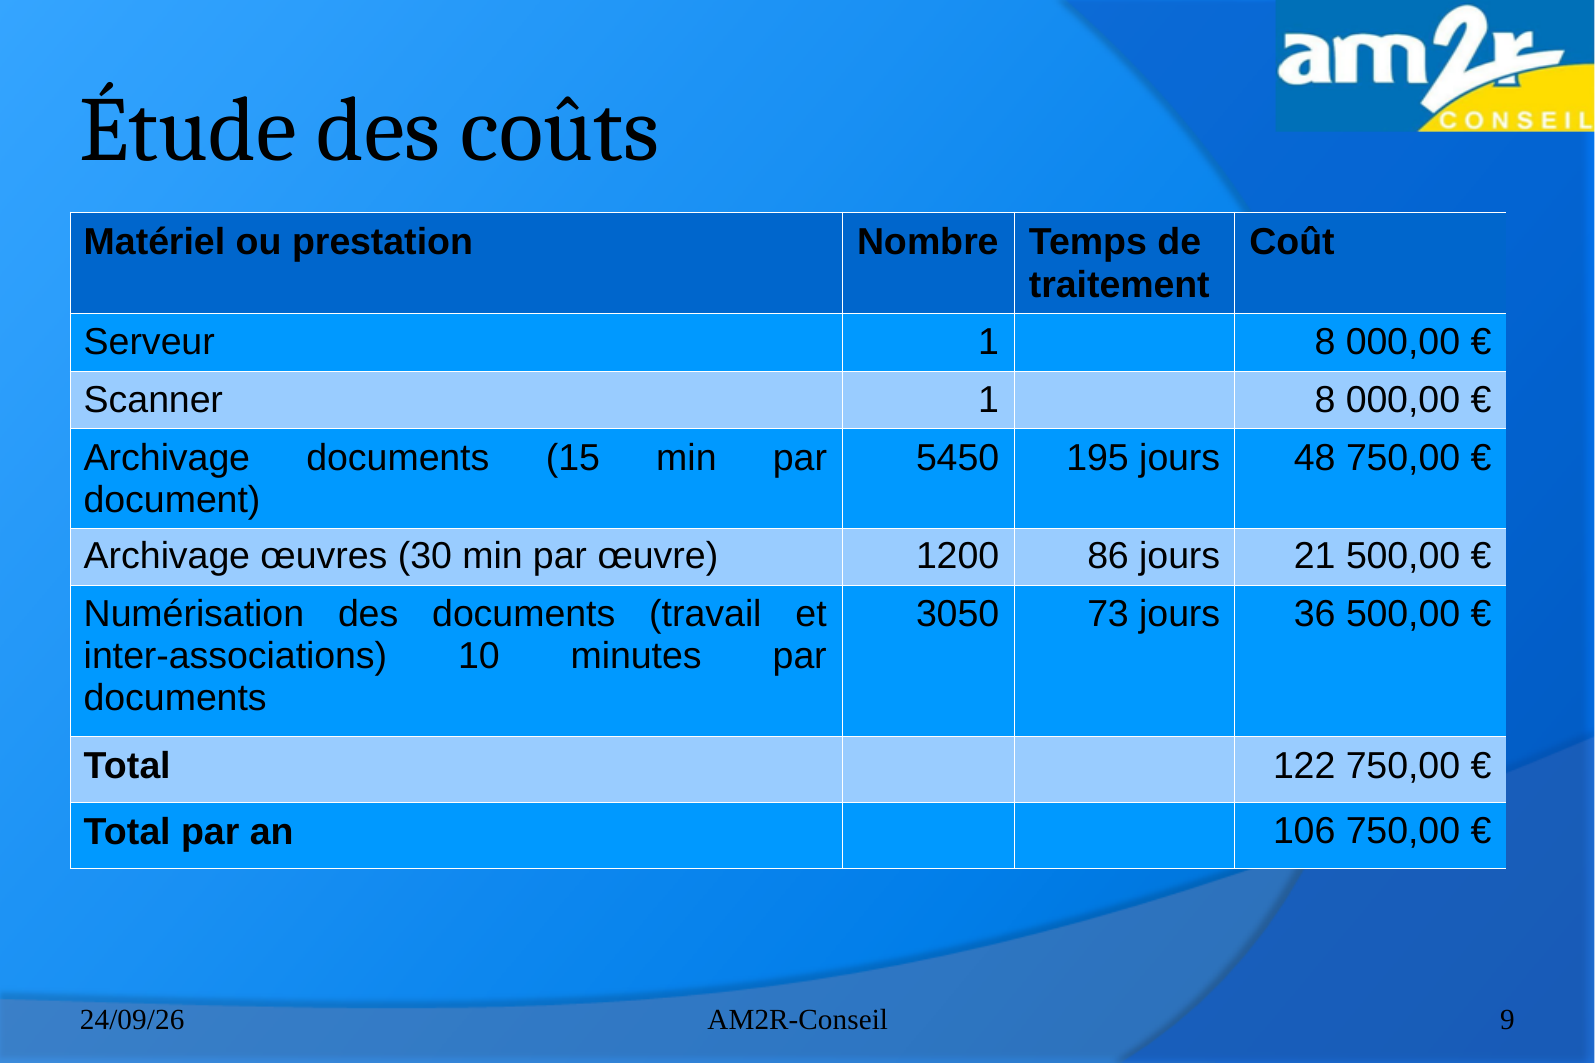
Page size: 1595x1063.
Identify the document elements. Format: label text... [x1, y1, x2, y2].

title Étude des coûts [79, 42, 1241, 211]
picture [0, 0, 1595, 1063]
